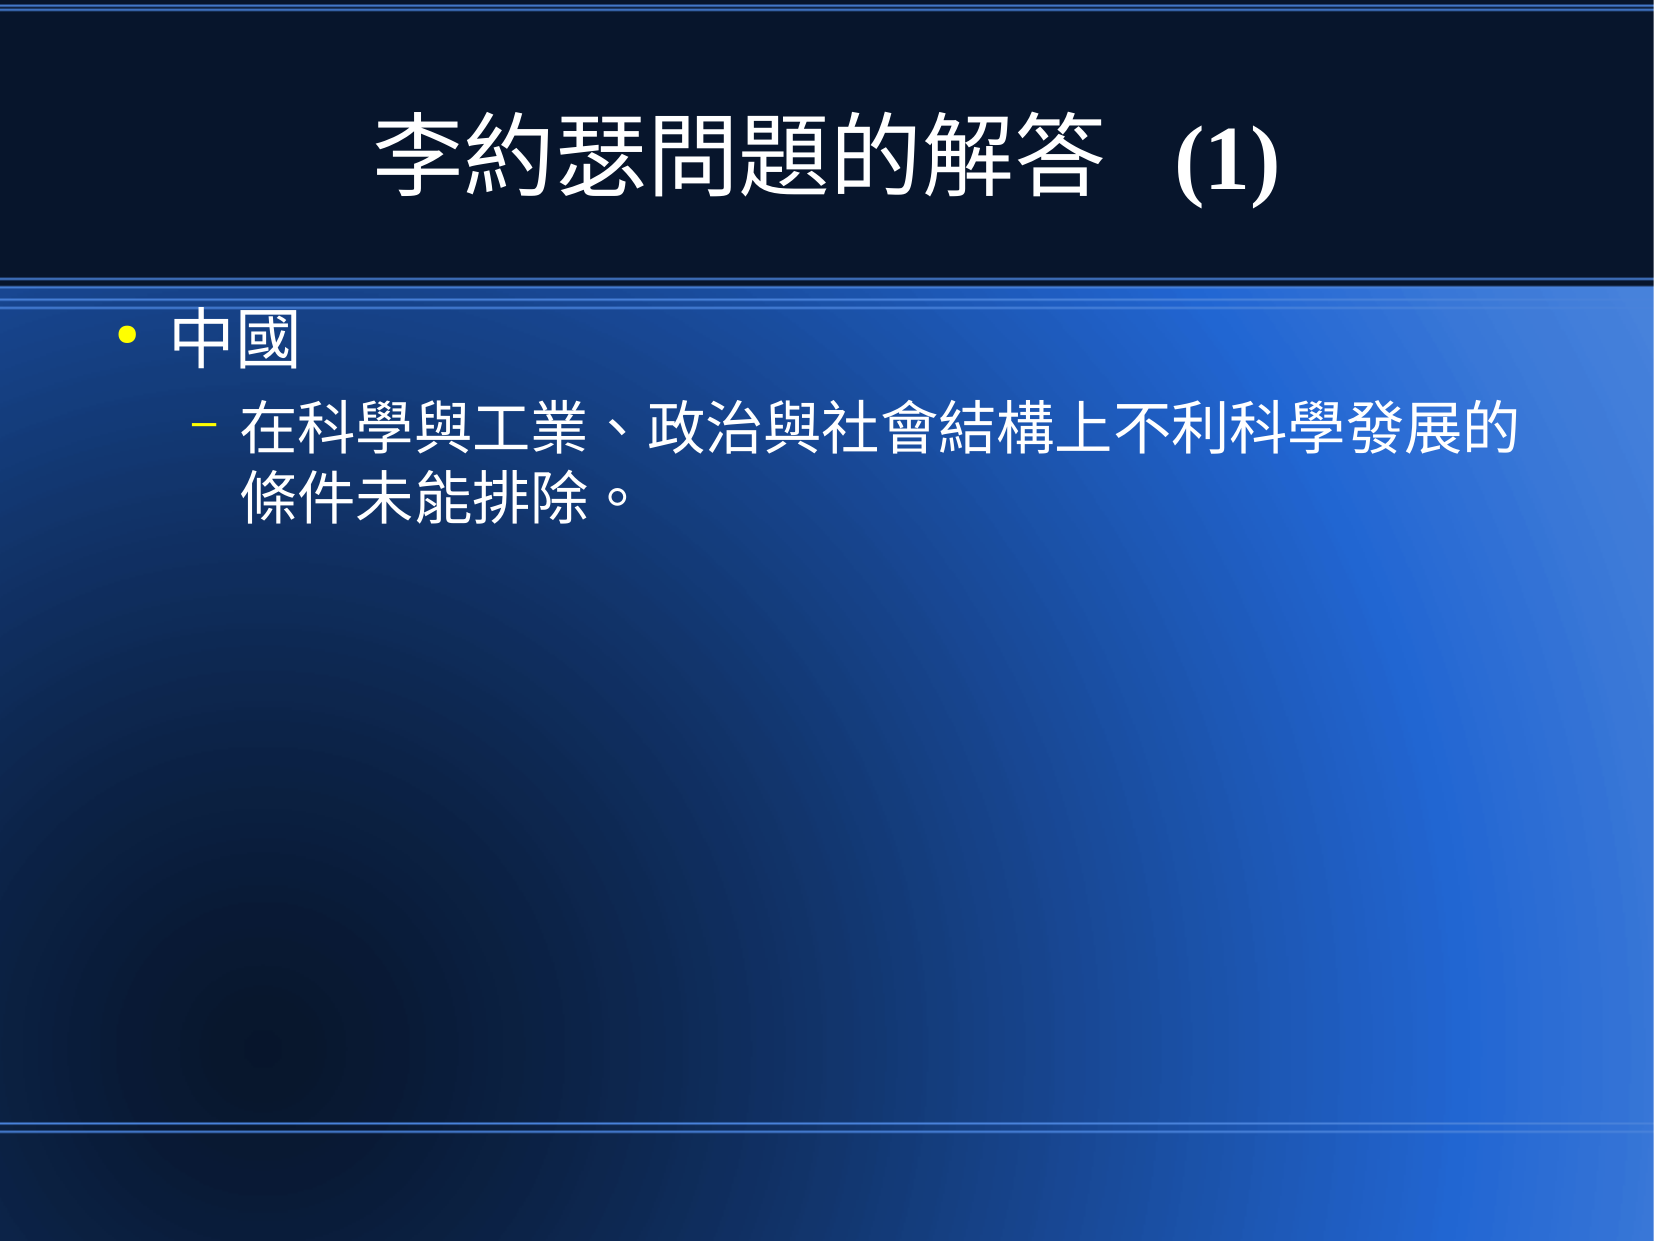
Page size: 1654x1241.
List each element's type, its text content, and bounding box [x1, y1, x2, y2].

title 李約瑟問題的解答 (1) [82, 49, 1571, 257]
picture [0, 0, 1654, 1241]
list 中國 在科學與工業、政治與社會結構上不利科學發展的條件未能排除。 [82, 289, 1571, 1108]
